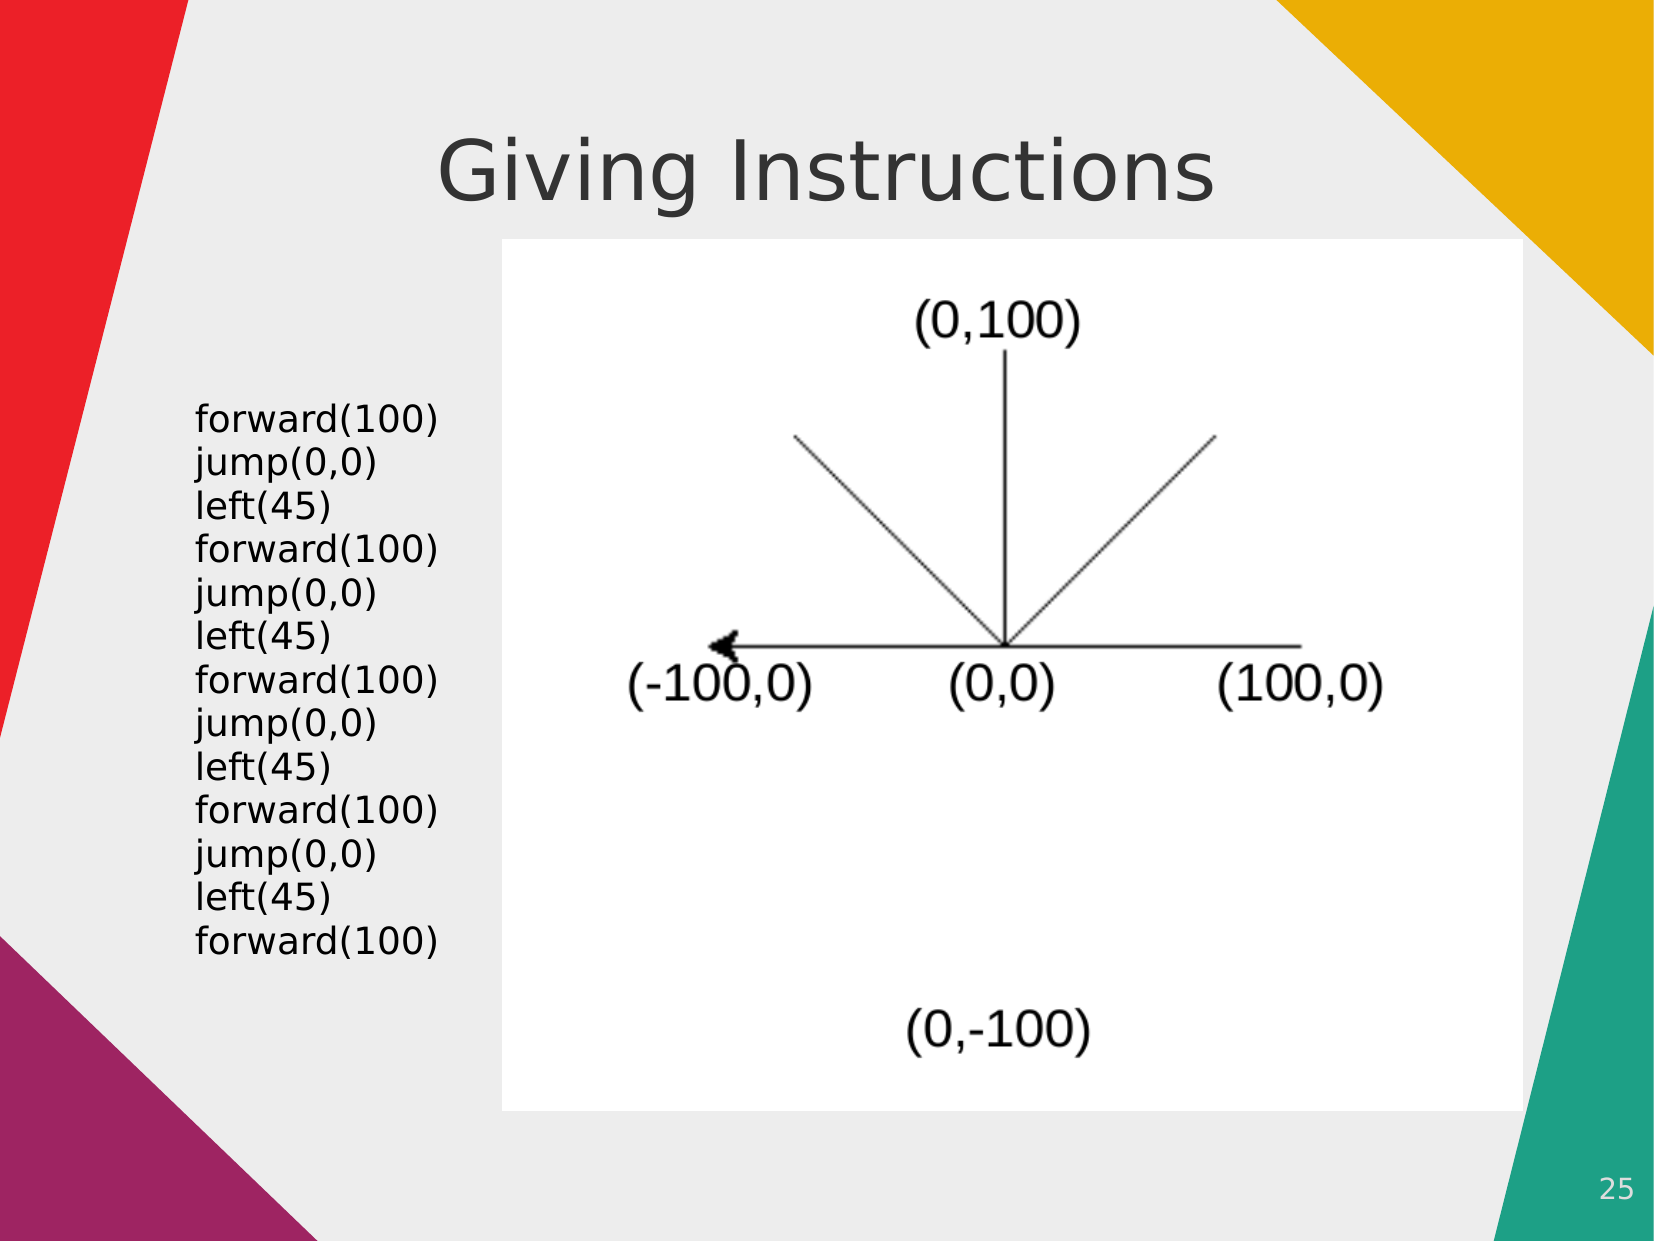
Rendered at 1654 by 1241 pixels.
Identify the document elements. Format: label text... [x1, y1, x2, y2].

text_box forward(100) jump(0,0) left(45) forward(100) jump(0,0) left(45) forward(100) jump(0,0) left(45) forward(100) jump(0,0) left(45) forward(100) [180, 390, 466, 971]
title Giving Instructions [114, 73, 1539, 271]
picture [502, 239, 1523, 1111]
